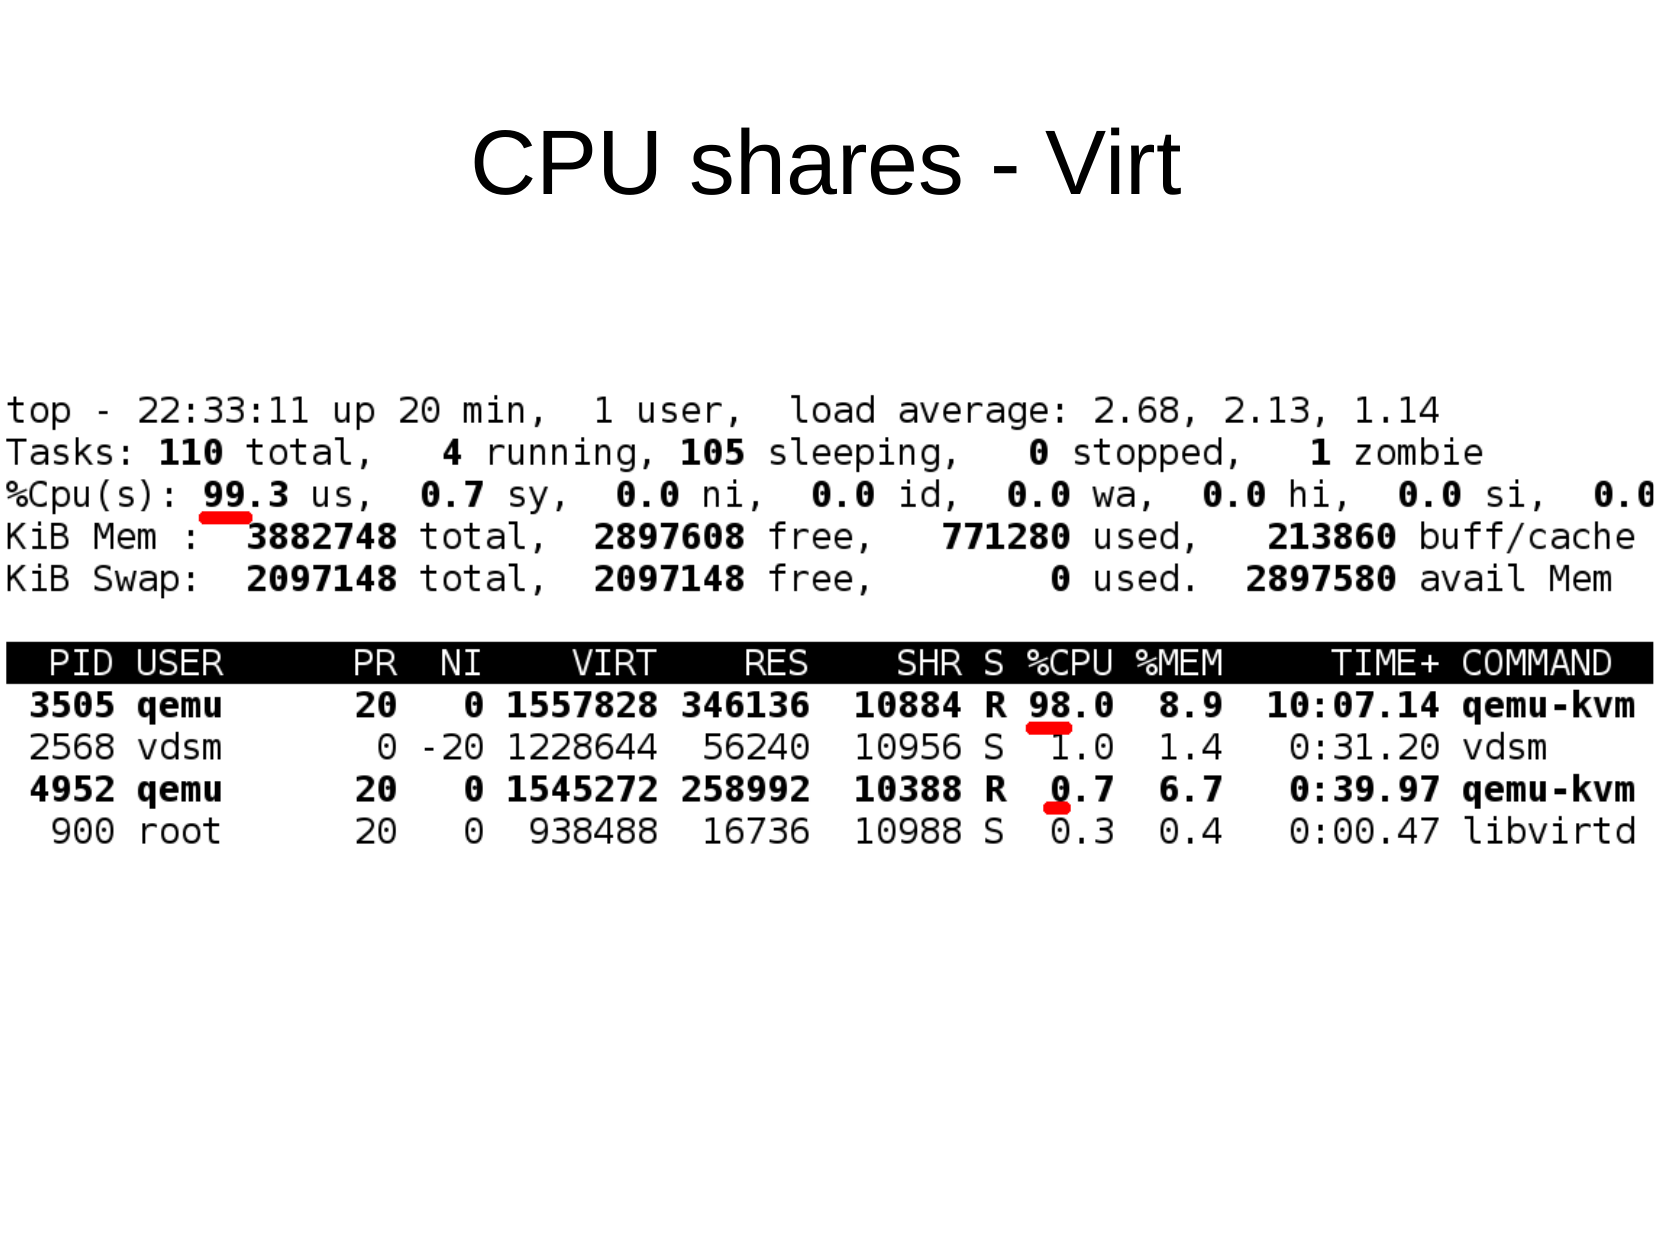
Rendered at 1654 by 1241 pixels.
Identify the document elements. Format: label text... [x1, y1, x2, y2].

title CPU shares - Virt [82, 87, 1571, 239]
picture [5, 391, 1654, 854]
